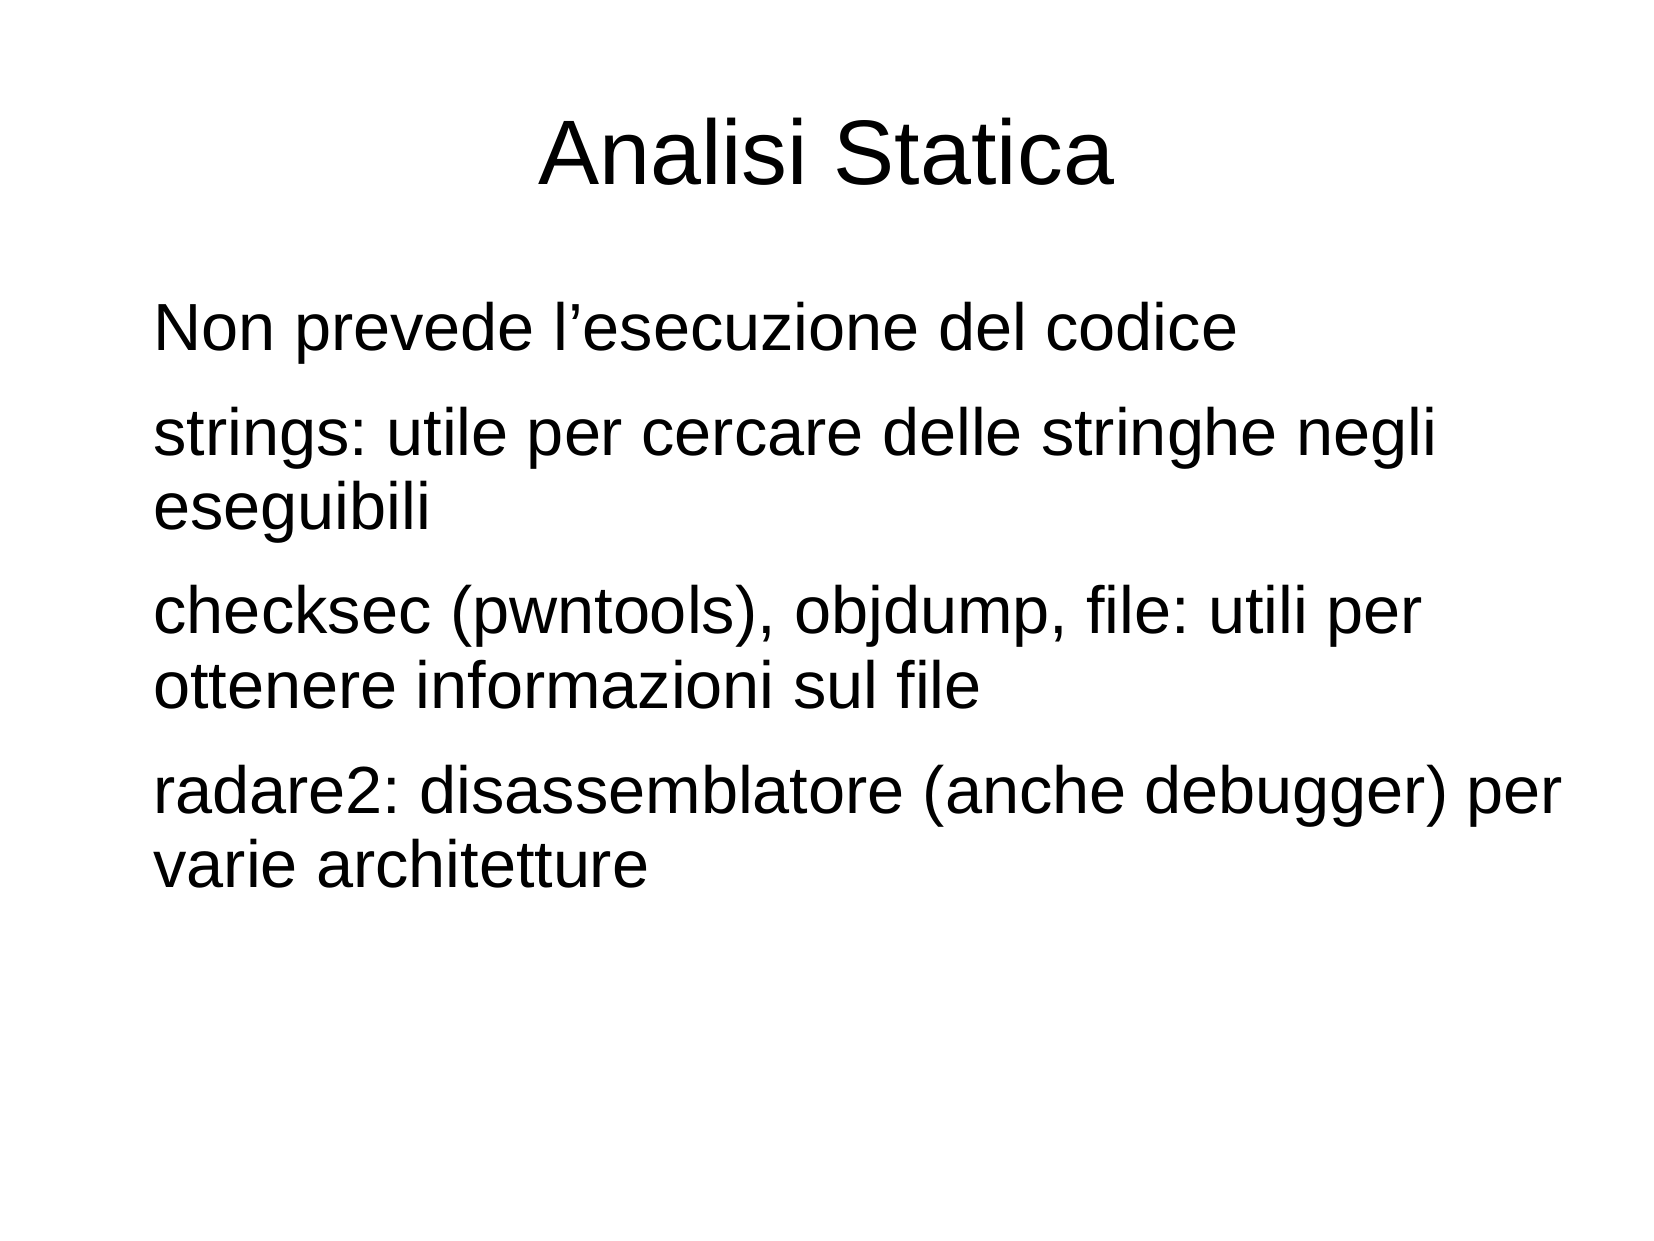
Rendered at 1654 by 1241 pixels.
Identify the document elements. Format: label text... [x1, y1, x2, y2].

list Non prevede l’esecuzione del codice strings: utile per cercare delle stringhe negli eseguibili checksec (pwntools), objdump, file: utili per ottenere informazioni sul file radare2: disassemblatore (anche debugger) per varie architetture [82, 290, 1571, 1010]
title Analisi Statica [82, 49, 1571, 257]
